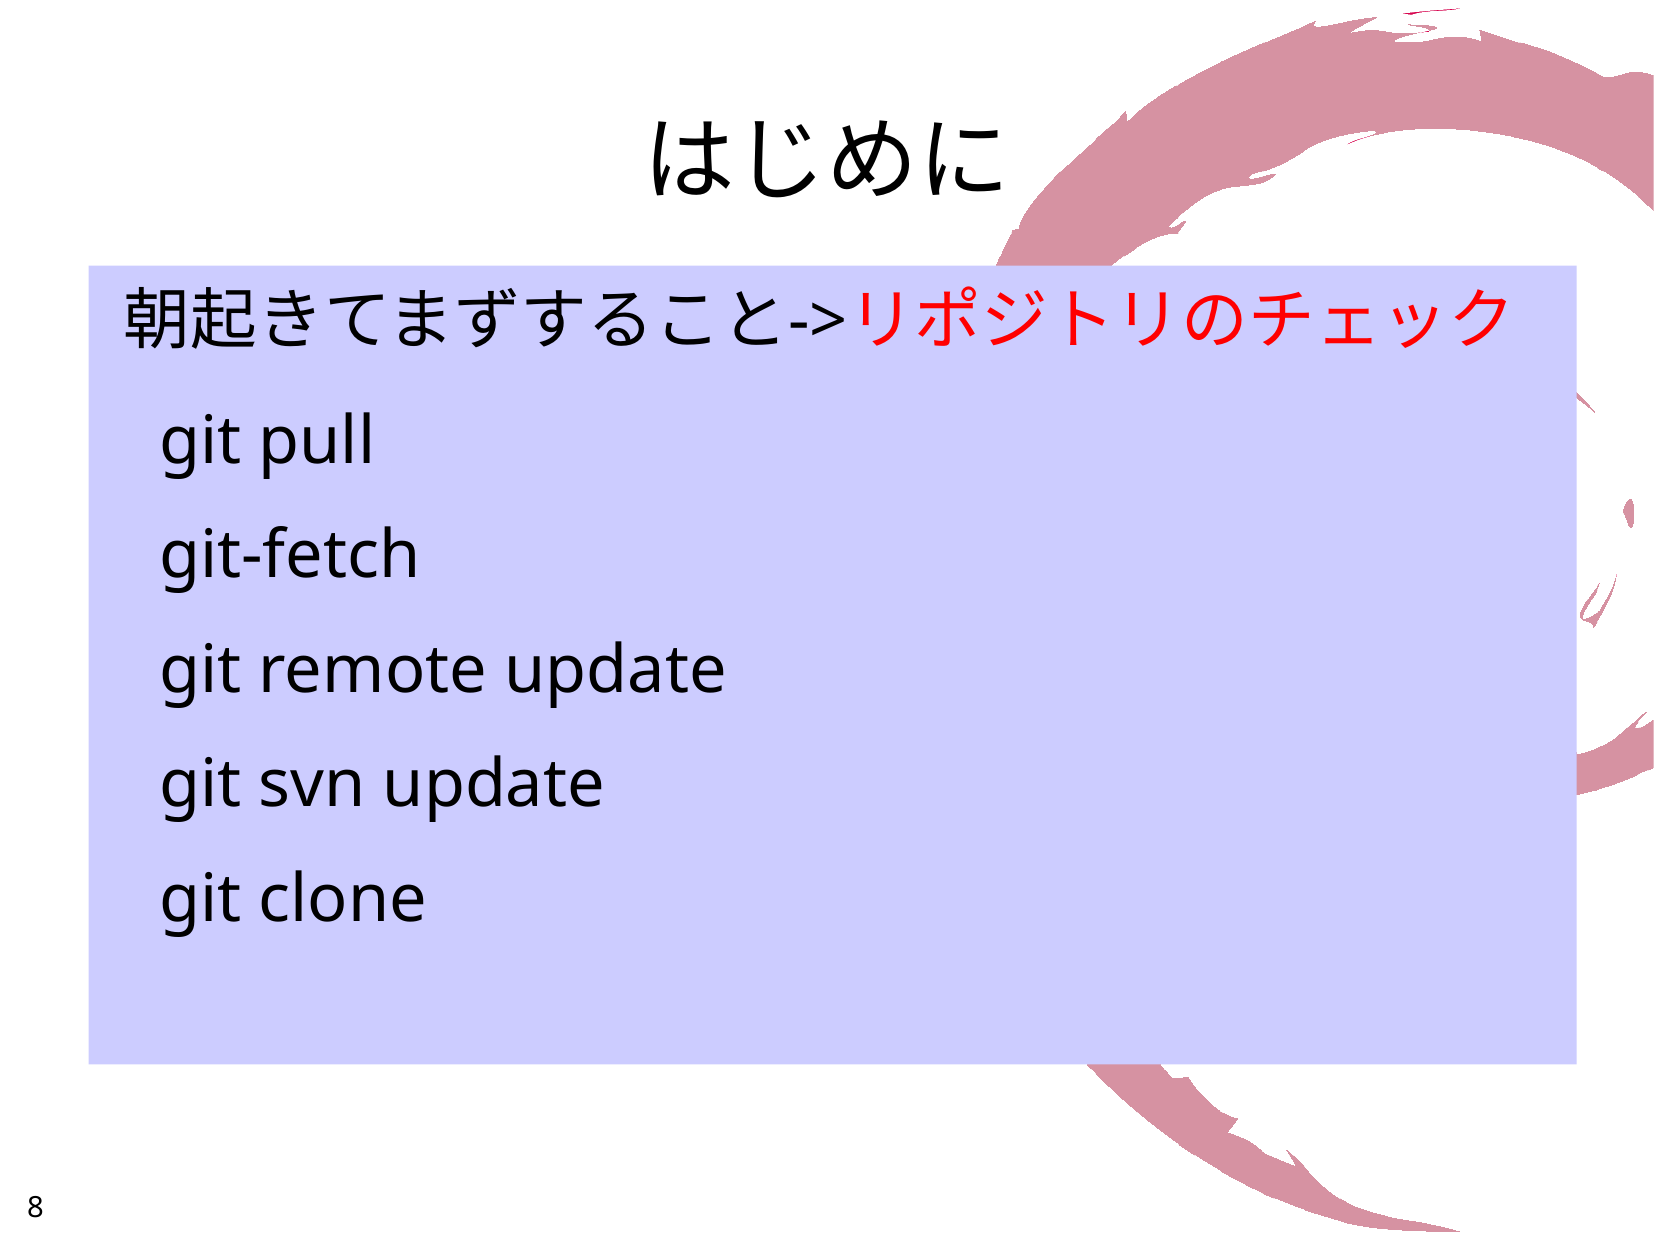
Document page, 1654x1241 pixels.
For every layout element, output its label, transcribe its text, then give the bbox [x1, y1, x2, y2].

title はじめに [82, 49, 1571, 257]
text_box [177, 236, 1388, 334]
picture [886, 0, 1654, 1241]
list 朝起きてまずすること->リポジトリのチェック git pull git-fetch git remote update git svn update git clone [88, 265, 1577, 1065]
